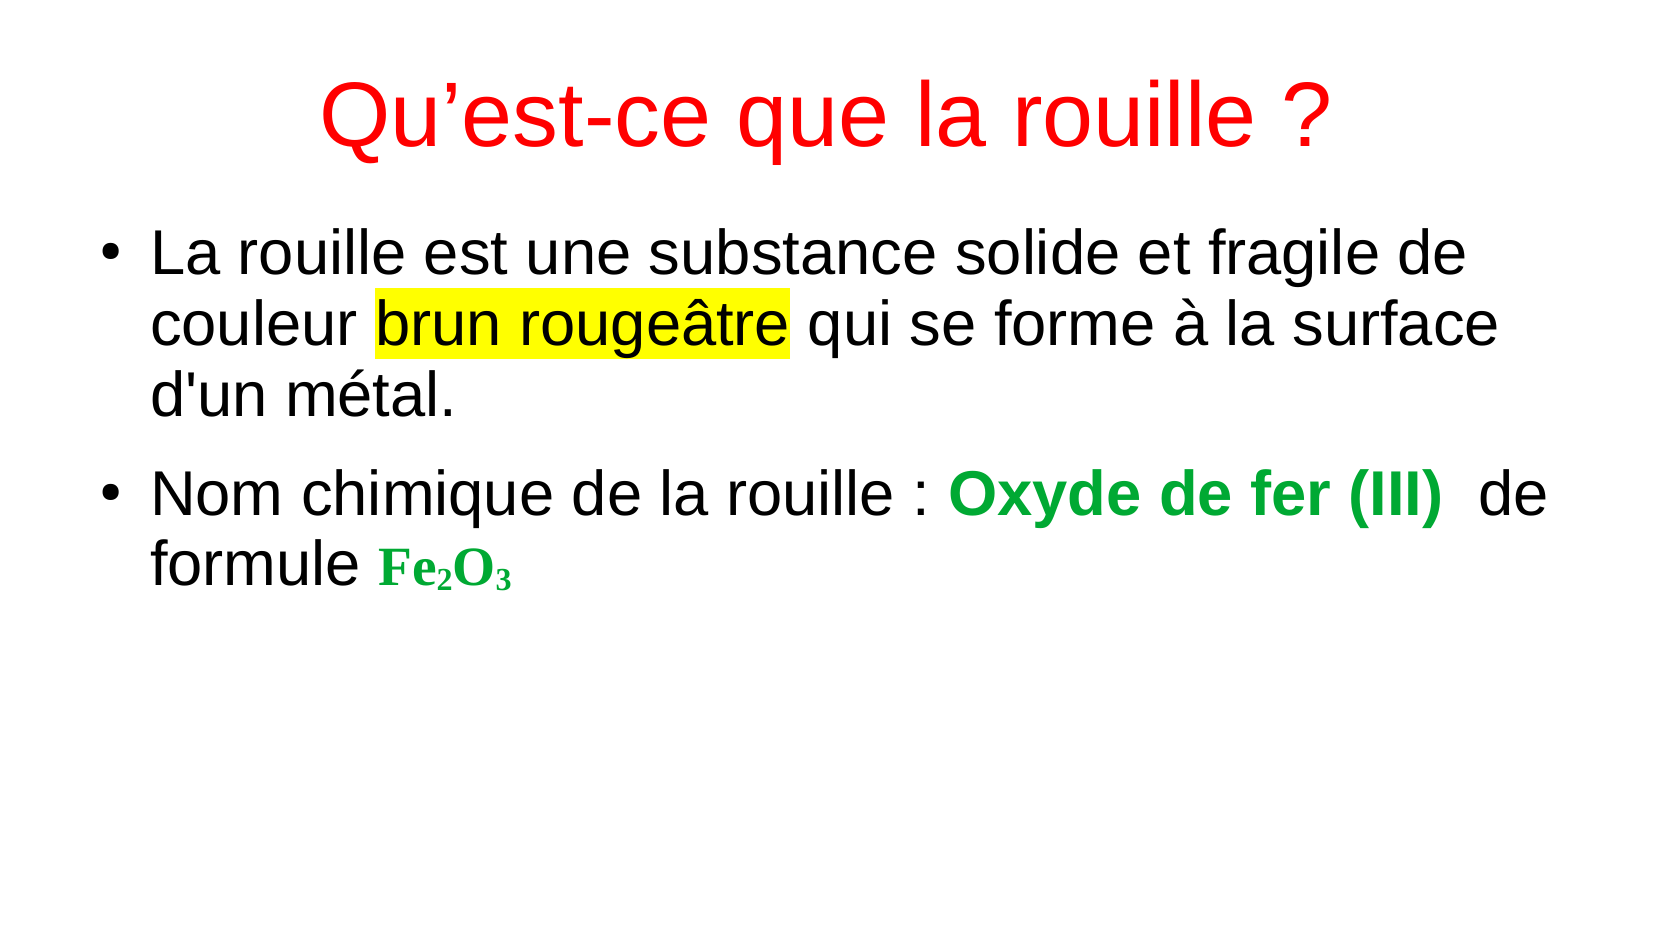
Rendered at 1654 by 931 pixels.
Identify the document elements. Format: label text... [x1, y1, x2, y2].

list La rouille est une substance solide et fragile de couleur brun rougeâtre qui se forme à la surface d'un métal. Nom chimique de la rouille : Oxyde de fer (III) de formule Fe2O3 [82, 217, 1571, 601]
title Qu’est-ce que la rouille ? [82, 37, 1571, 193]
